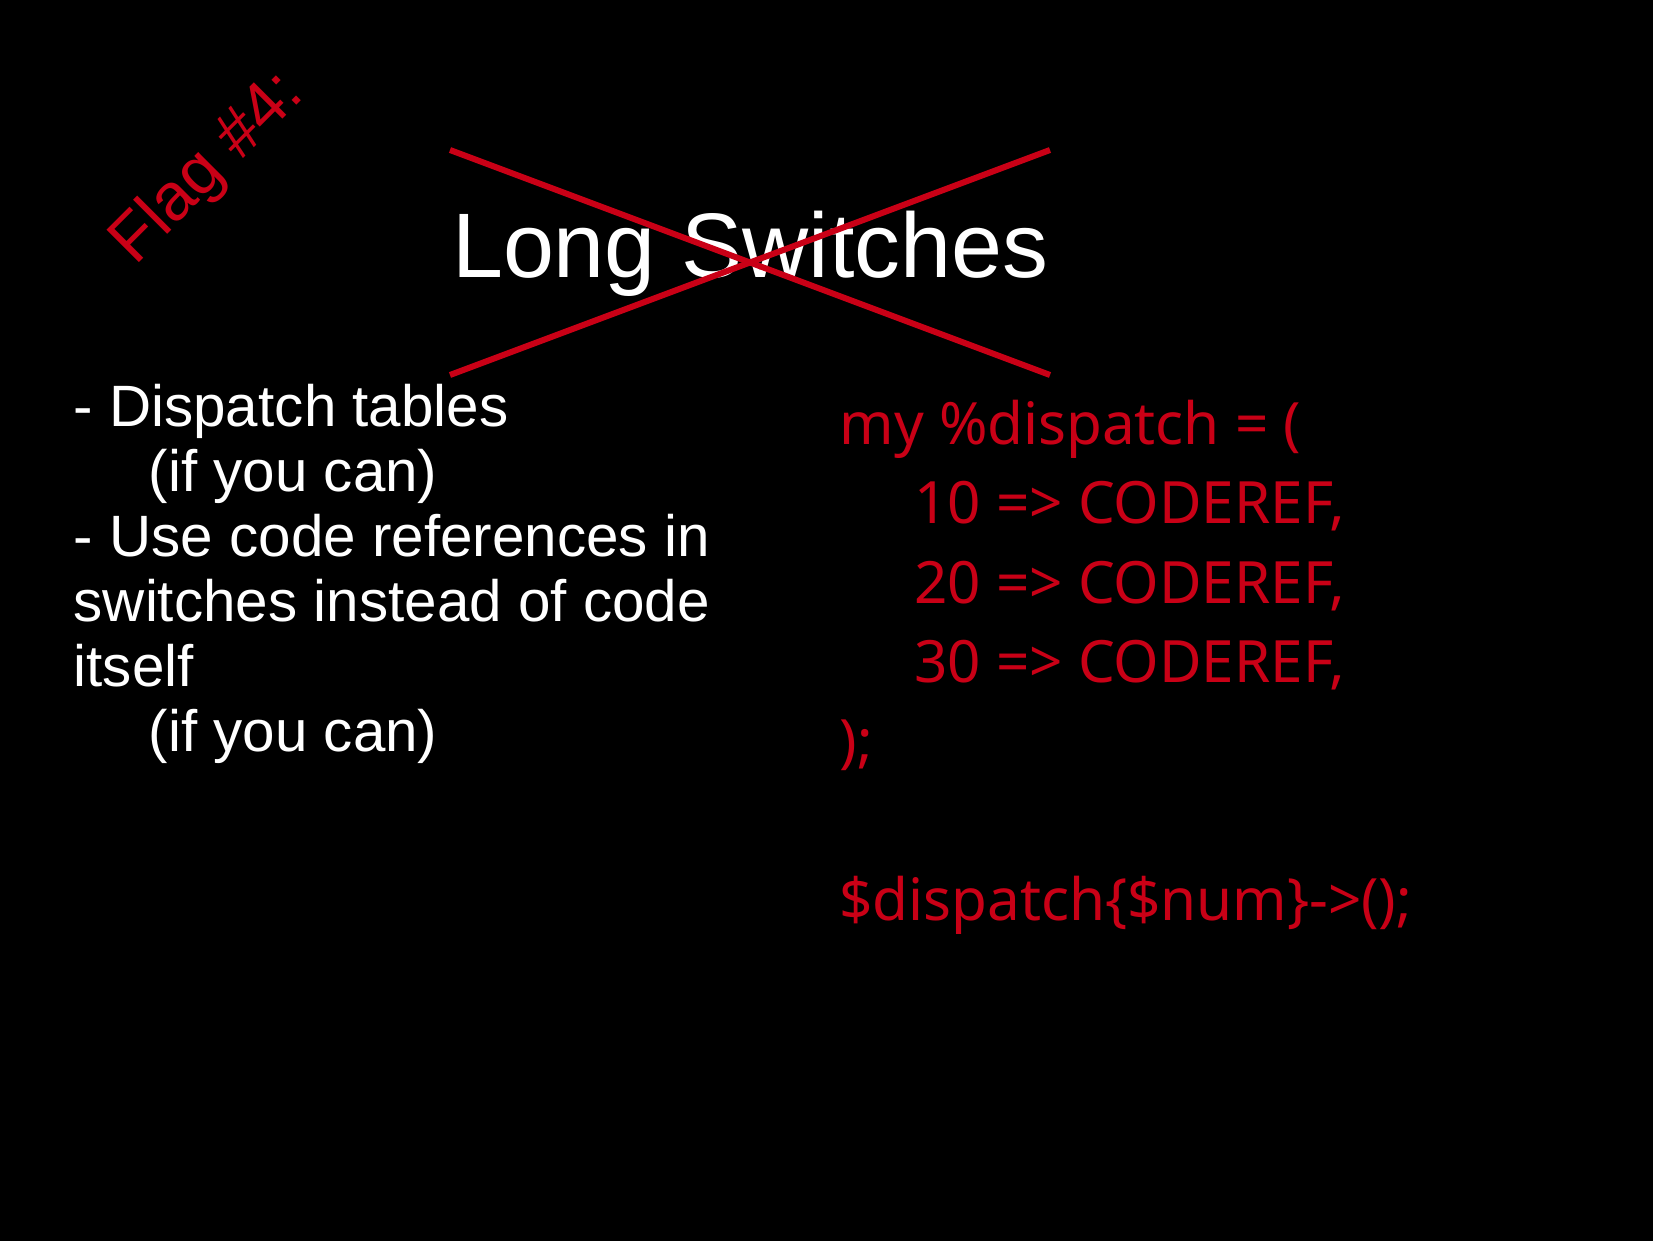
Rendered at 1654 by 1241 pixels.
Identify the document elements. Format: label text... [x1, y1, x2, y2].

text_box my %dispatch = ( 10 => CODEREF, 20 => CODEREF, 30 => CODEREF, ); $dispatch{$num}->(); [825, 375, 1613, 1126]
text_box Long Switches [560, 187, 940, 258]
text_box - Dispatch tables (if you can) - Use code references in switches instead of code itself (if you can) [58, 366, 788, 1117]
text_box Long Switches [760, 187, 1064, 317]
text_box Flag #4: [77, 37, 338, 298]
text_box Long Switches [616, 267, 884, 317]
text_box Long Switches [437, 187, 740, 317]
